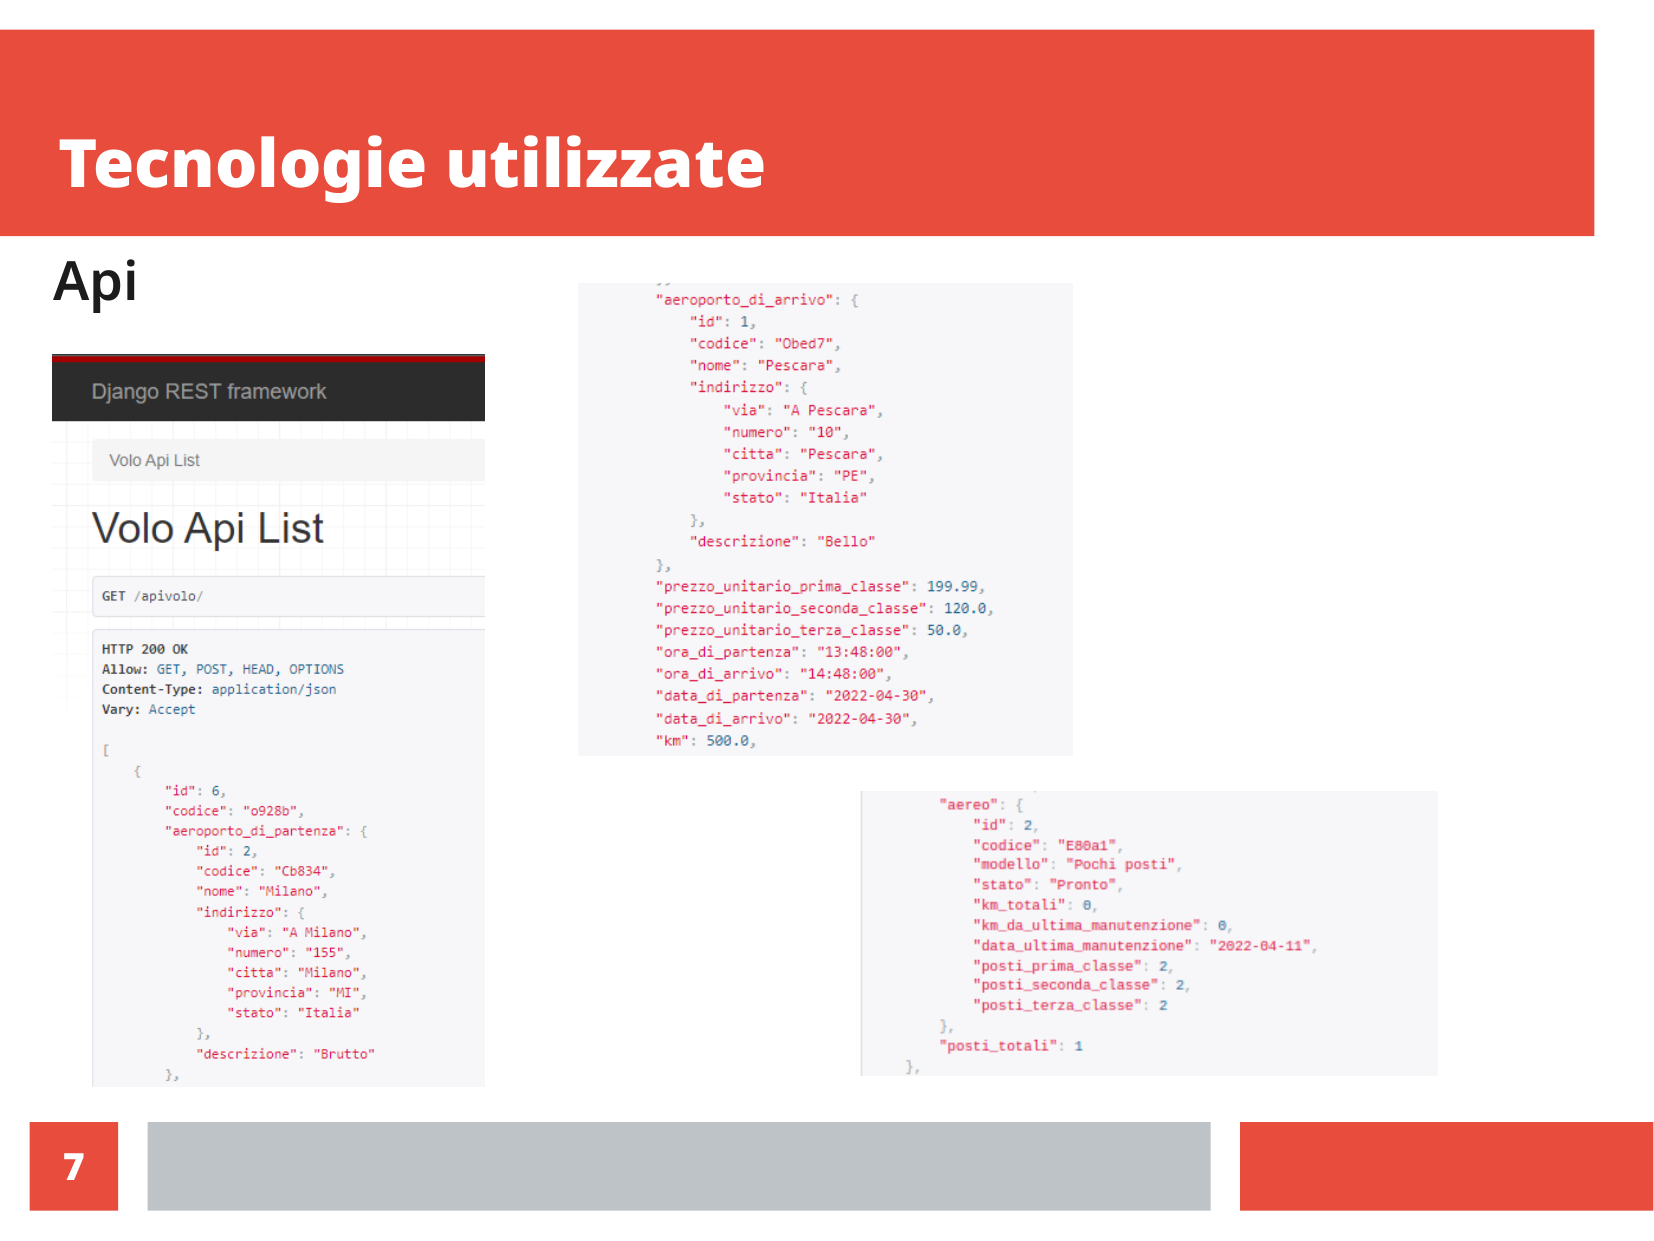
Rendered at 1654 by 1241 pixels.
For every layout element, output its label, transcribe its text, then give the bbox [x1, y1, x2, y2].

picture [578, 283, 1073, 756]
picture [850, 791, 1438, 1076]
list Api [53, 242, 1560, 319]
title Tecnologie utilizzate [59, 59, 1595, 207]
picture [52, 354, 485, 1087]
